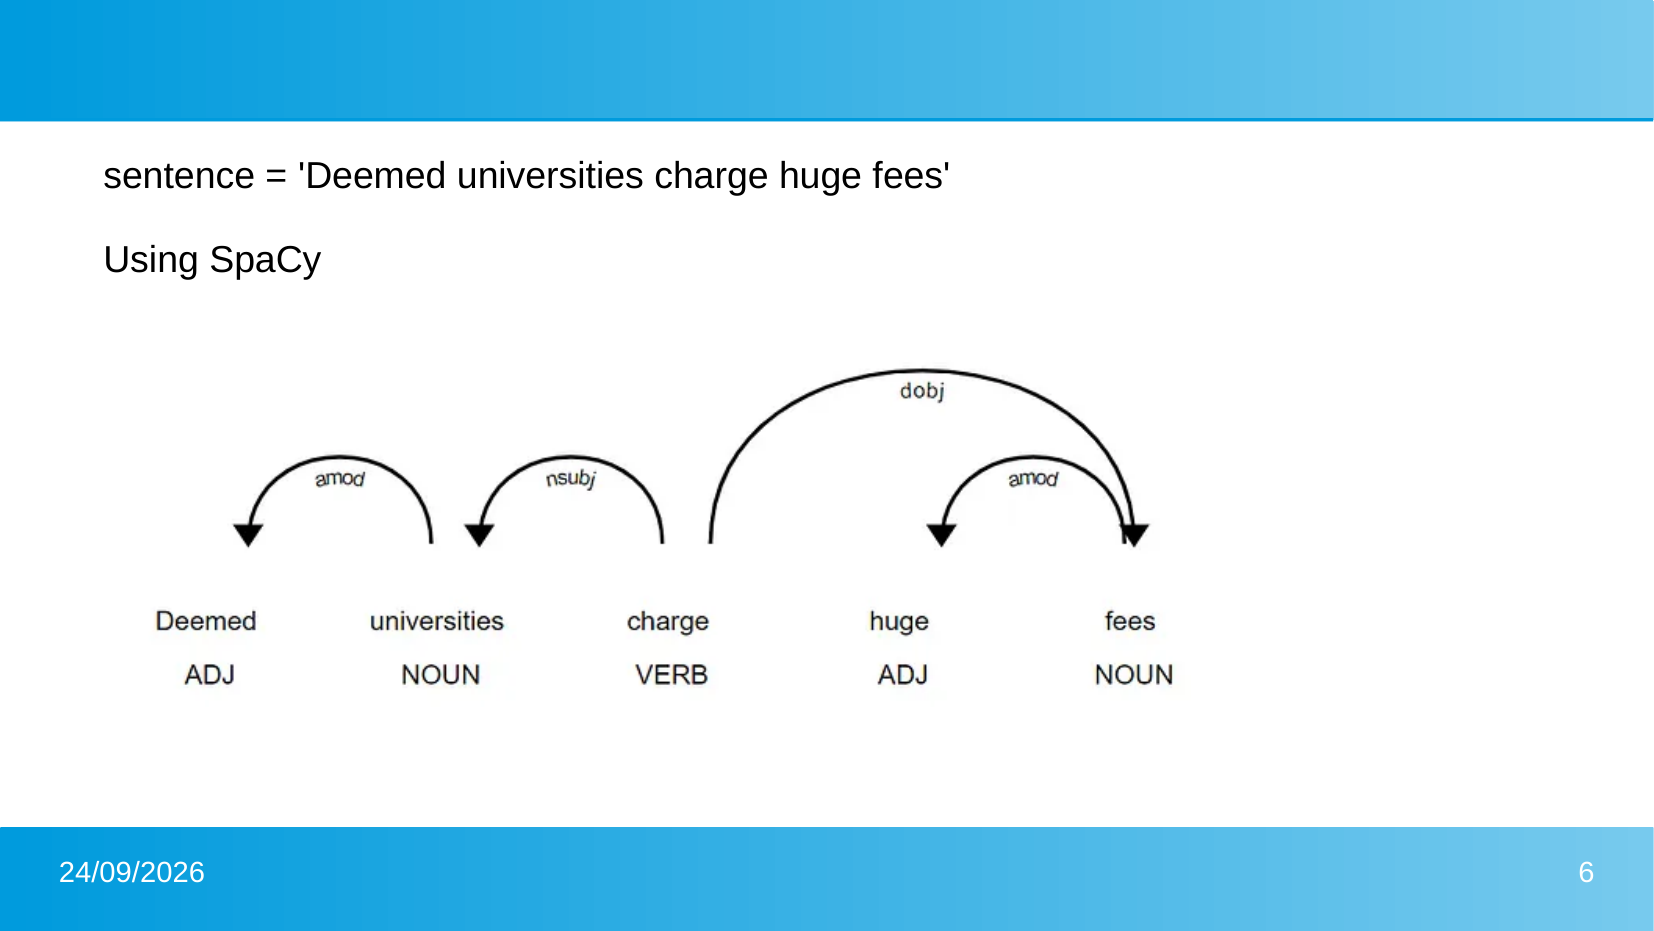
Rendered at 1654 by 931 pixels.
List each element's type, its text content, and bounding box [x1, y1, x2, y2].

text_box sentence = 'Deemed universities charge huge fees' Using SpaCy [88, 147, 1447, 318]
picture [115, 300, 1241, 768]
